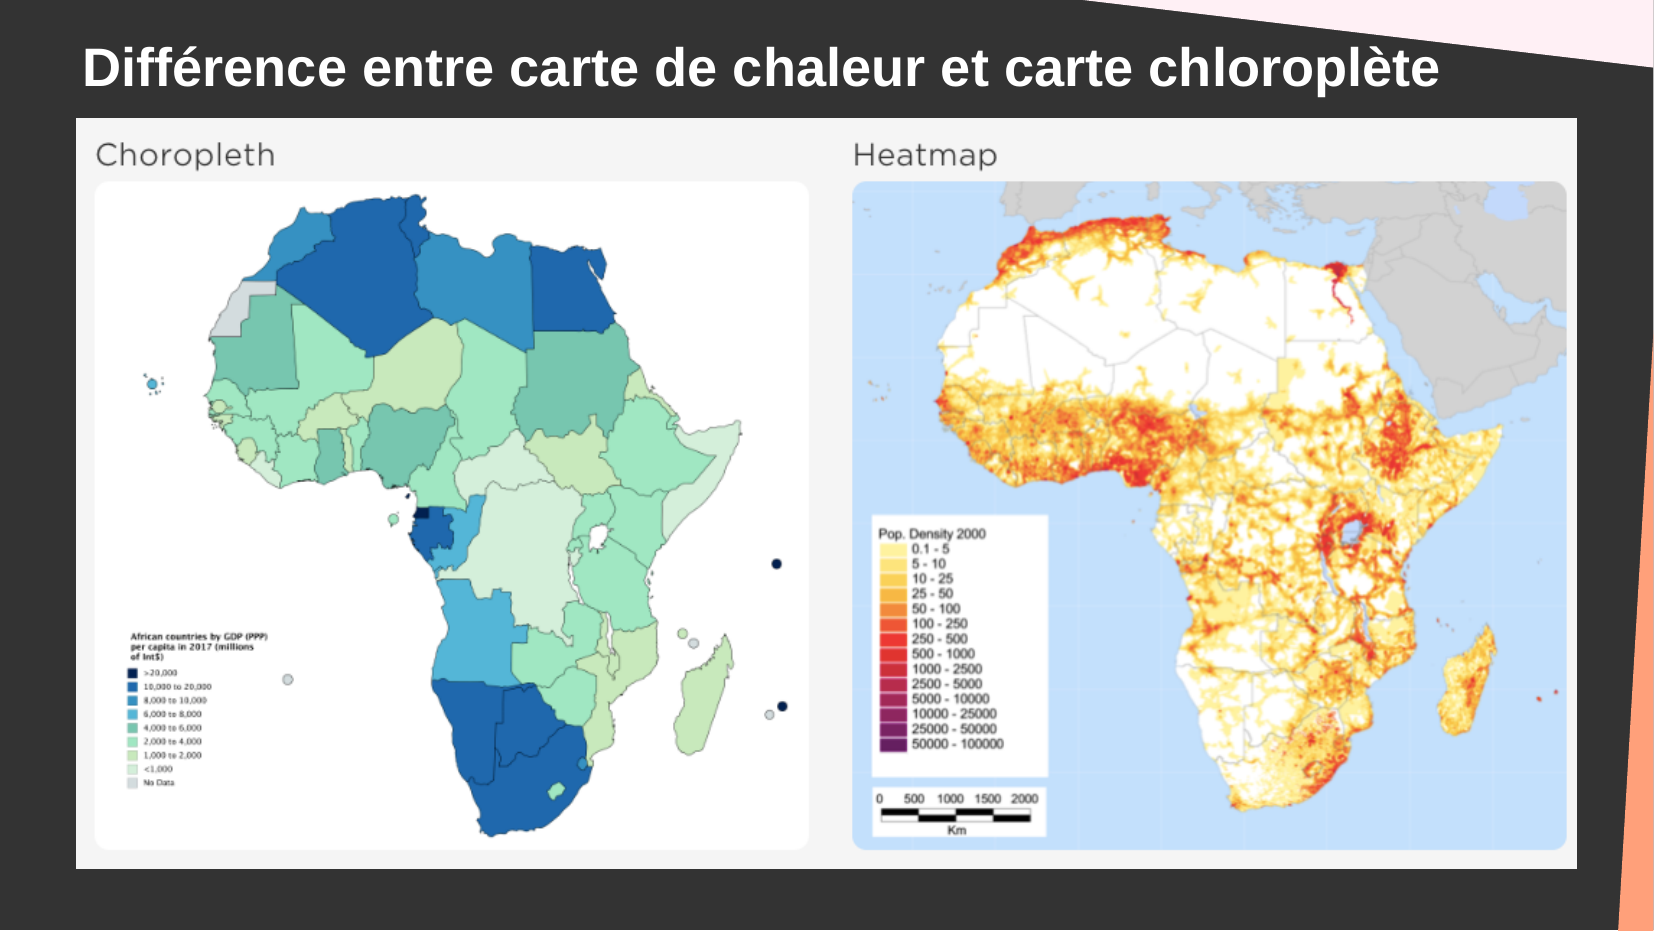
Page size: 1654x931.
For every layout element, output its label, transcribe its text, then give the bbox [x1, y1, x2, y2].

picture [76, 118, 1577, 869]
title Différence entre carte de chaleur et carte chloroplète [82, 37, 1571, 115]
text_box [1618, 321, 1654, 931]
text_box [1082, 0, 1654, 68]
